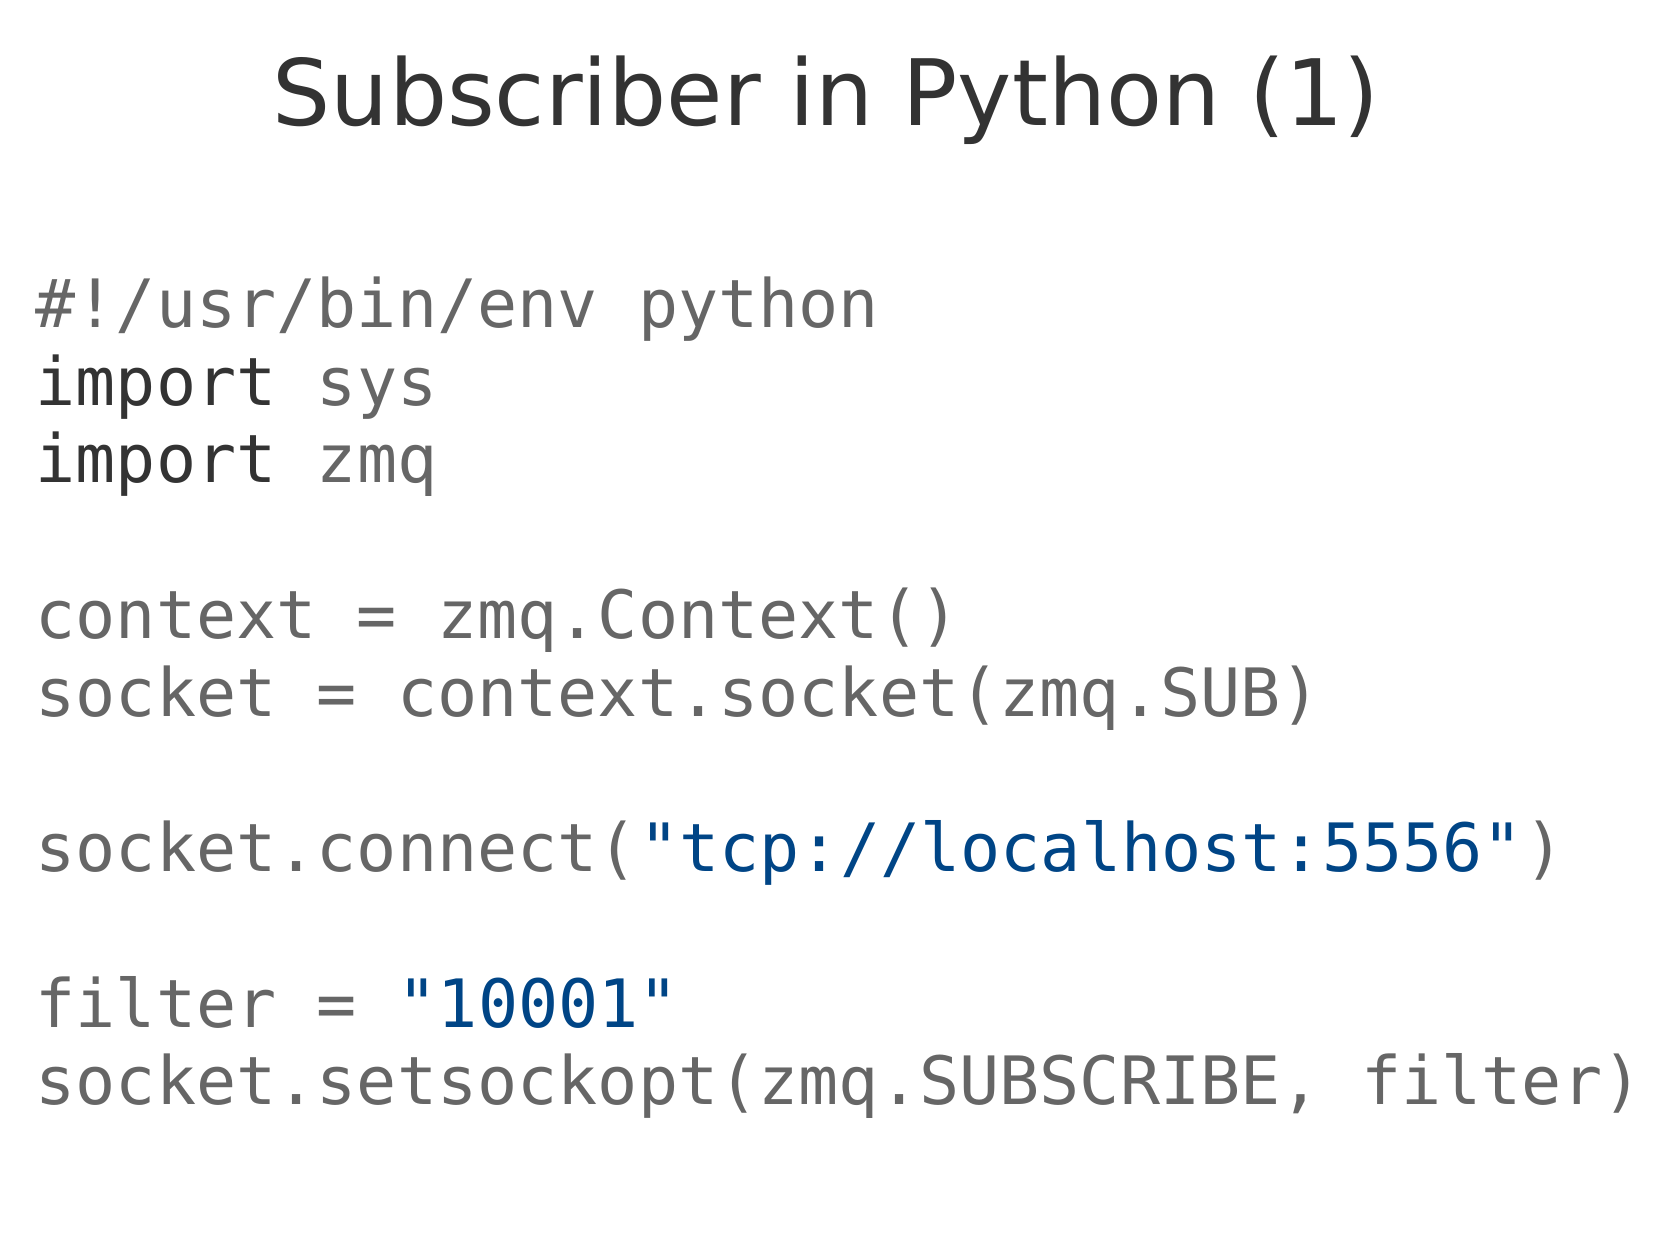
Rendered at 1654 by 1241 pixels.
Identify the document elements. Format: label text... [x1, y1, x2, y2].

title Subscriber in Python (1) [82, 0, 1571, 198]
subtitle #!/usr/bin/env python import sys import zmq context = zmq.Context() socket = context.socket(zmq.SUB) socket.connect("tcp://localhost:5556") filter = "10001" socket.setsockopt(zmq.SUBSCRIBE, filter) [35, 265, 1654, 1121]
